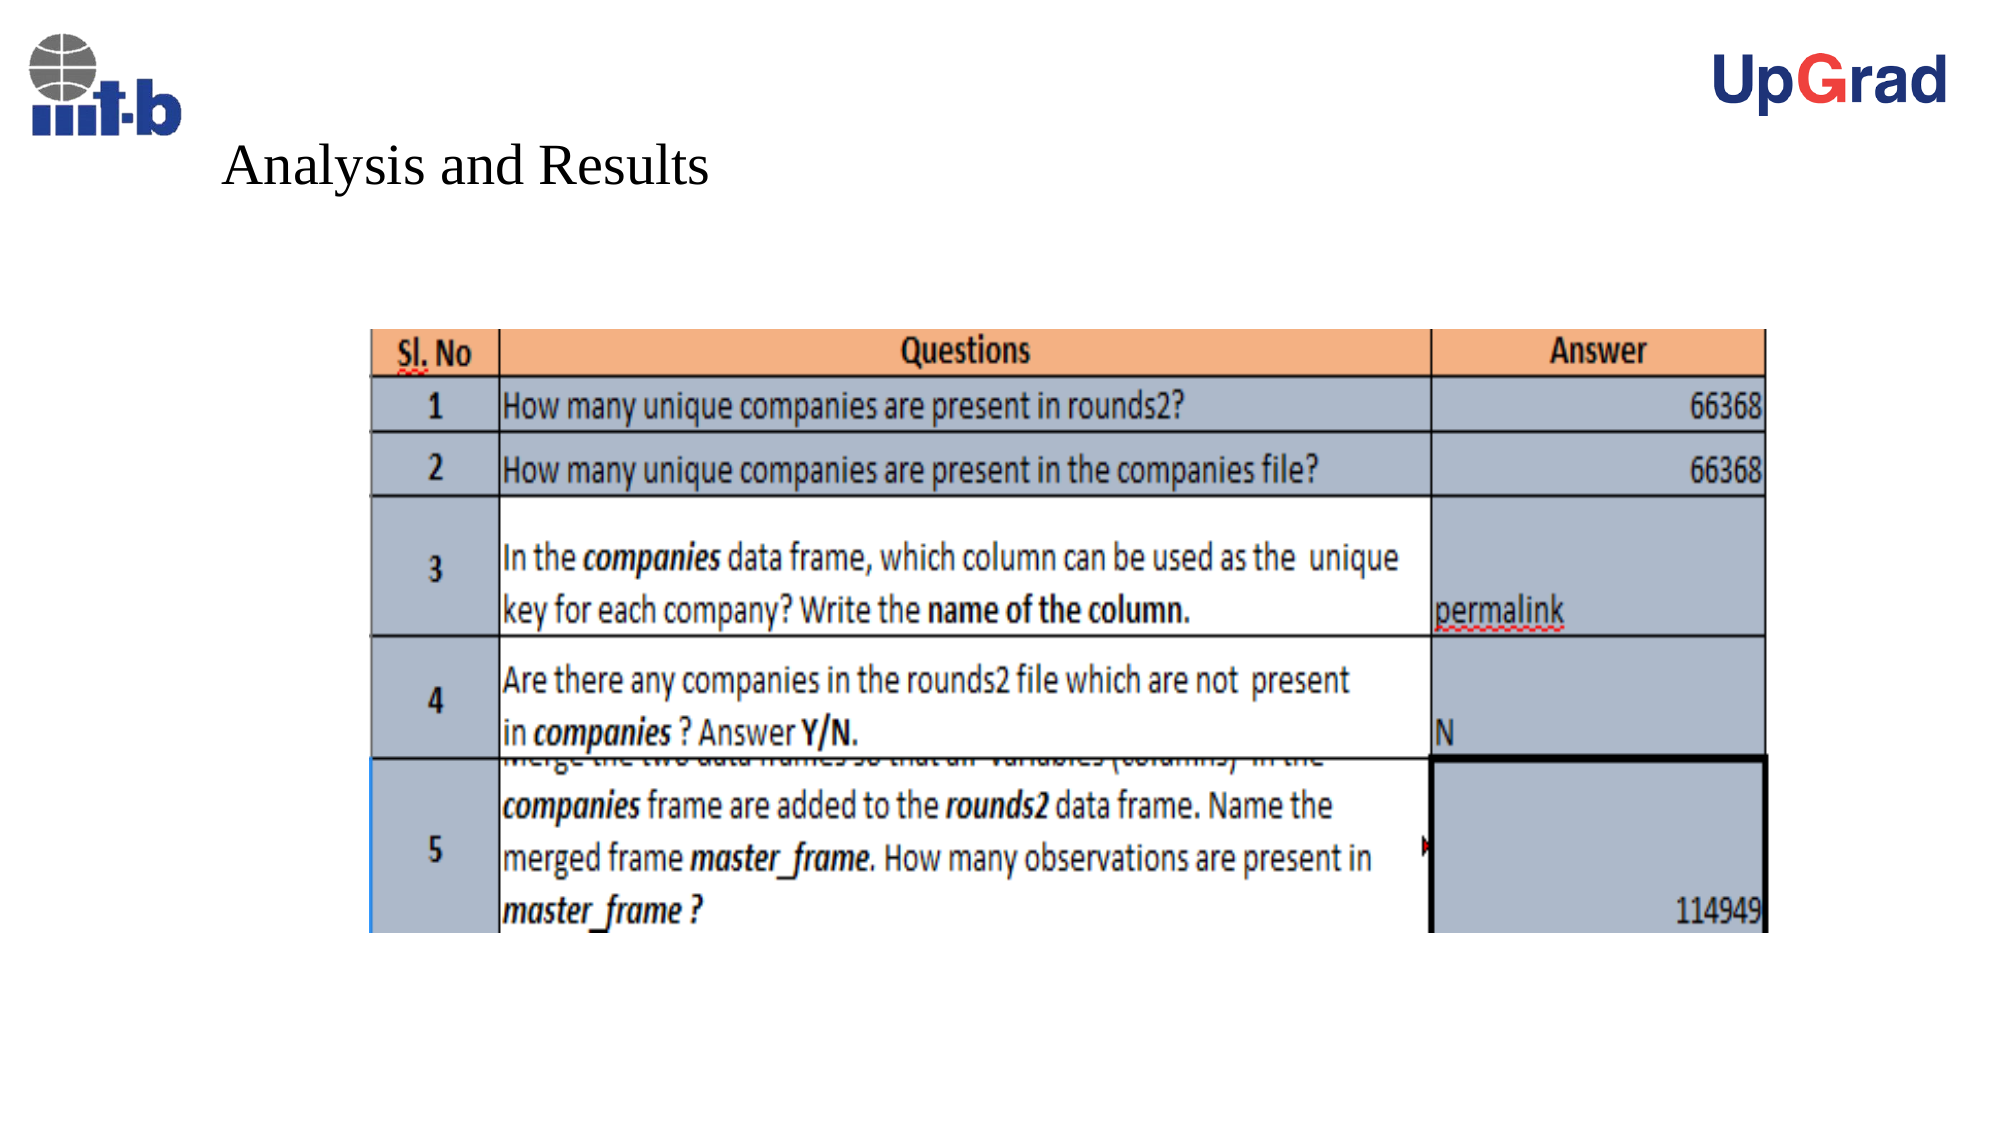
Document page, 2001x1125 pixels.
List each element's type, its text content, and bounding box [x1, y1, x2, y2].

title Analysis and Results [186, 104, 1715, 246]
picture [369, 329, 1771, 933]
picture [1714, 53, 1952, 116]
picture [0, 29, 208, 163]
